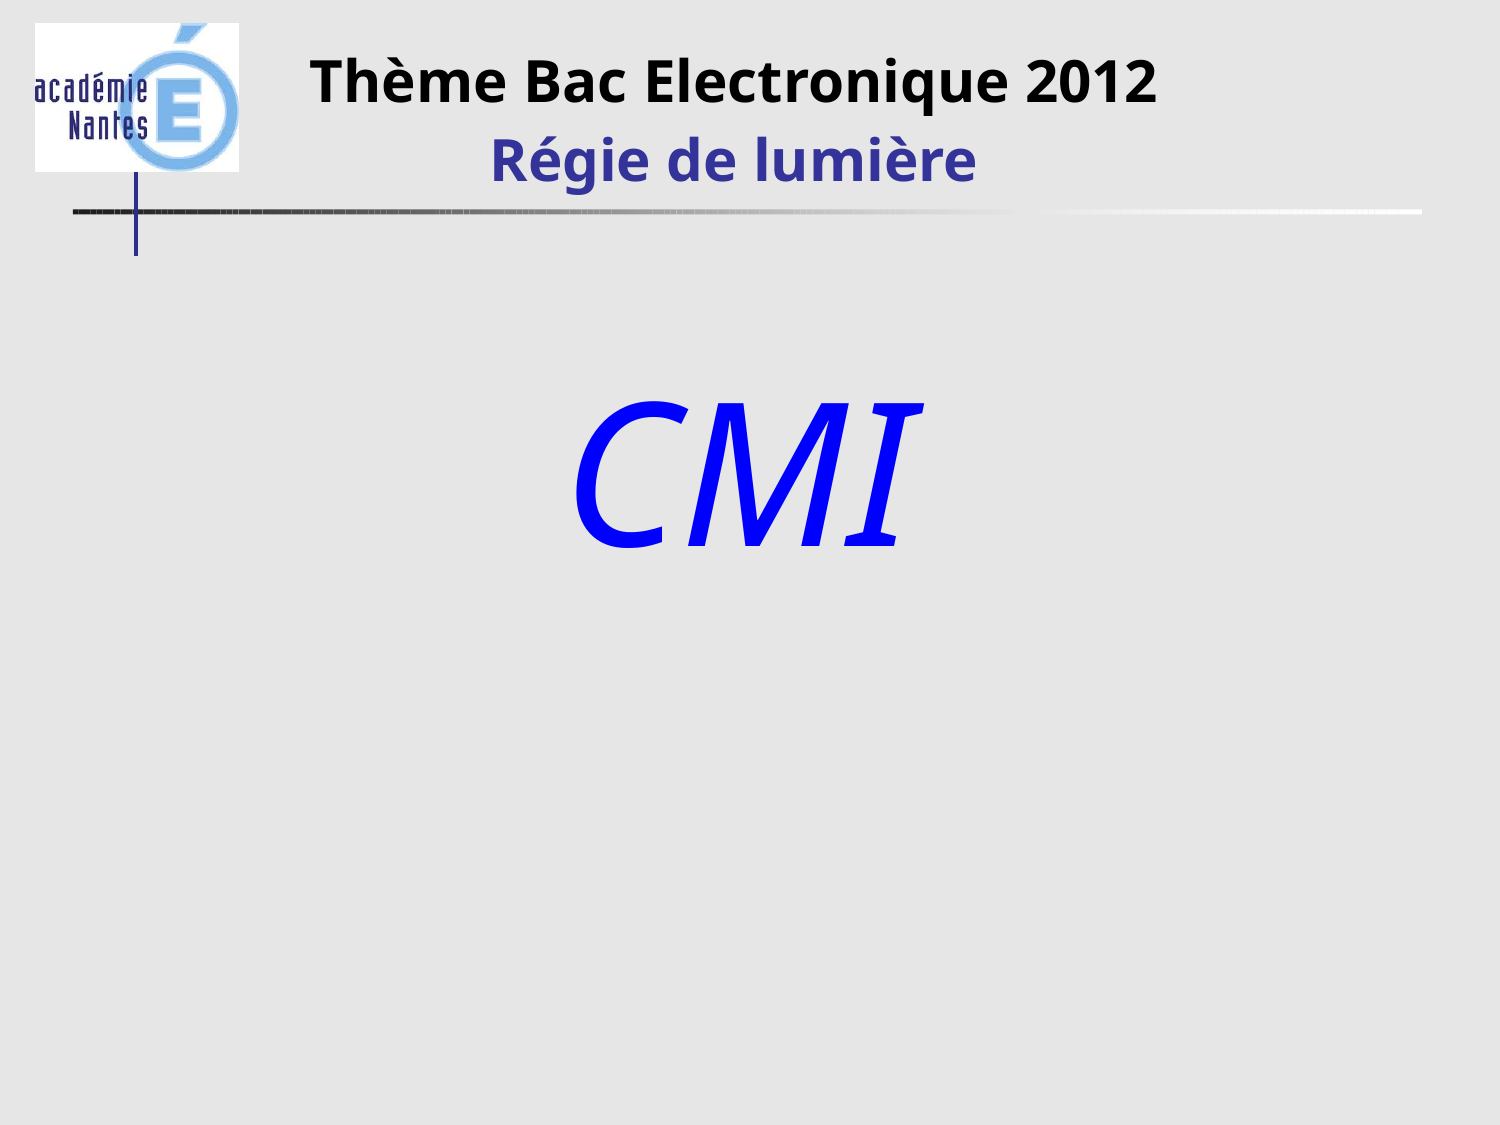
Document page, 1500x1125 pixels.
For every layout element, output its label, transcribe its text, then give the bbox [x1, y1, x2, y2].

text_box [72, 209, 134, 215]
text_box Thème Bac Electronique 2012 Régie de lumière [263, 32, 1206, 190]
text_box CMI [29, 324, 1447, 564]
picture [35, 23, 239, 172]
text_box [138, 209, 1422, 215]
